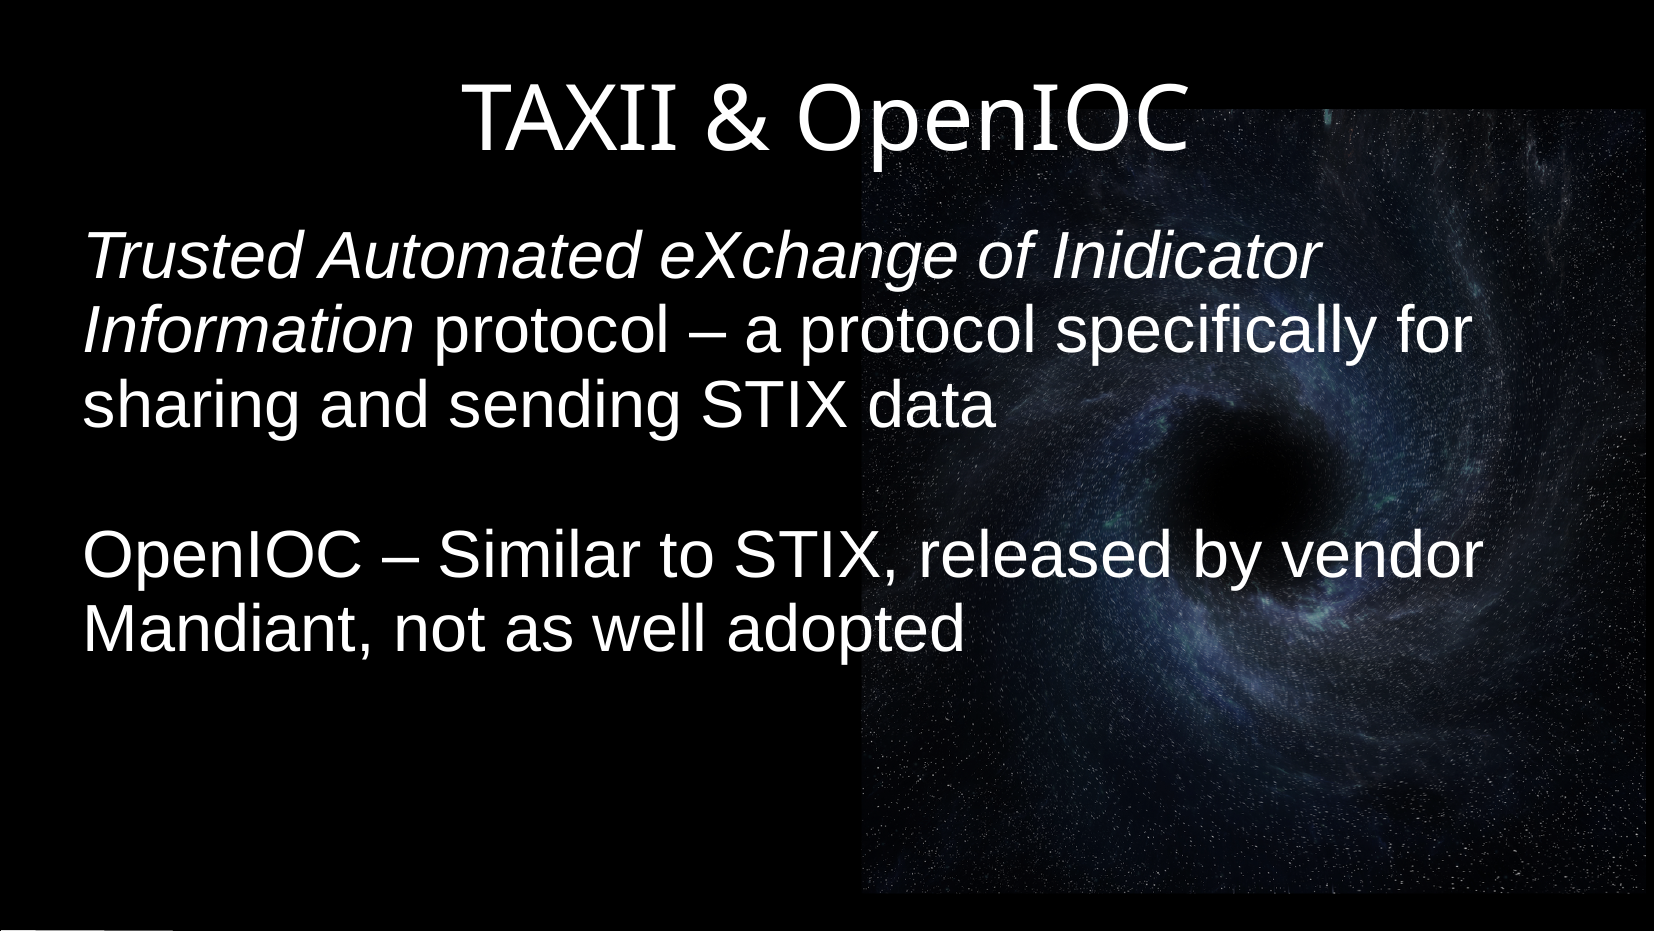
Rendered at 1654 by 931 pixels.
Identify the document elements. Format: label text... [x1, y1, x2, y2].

title TAXII & OpenIOC [82, 37, 1571, 193]
subtitle Trusted Automated eXchange of Inidicator Information protocol – a protocol specifically for sharing and sending STIX data OpenIOC – Similar to STIX, released by vendor Mandiant, not as well adopted [82, 217, 1571, 758]
picture [818, 75, 1654, 931]
text_box [0, 0, 1654, 931]
